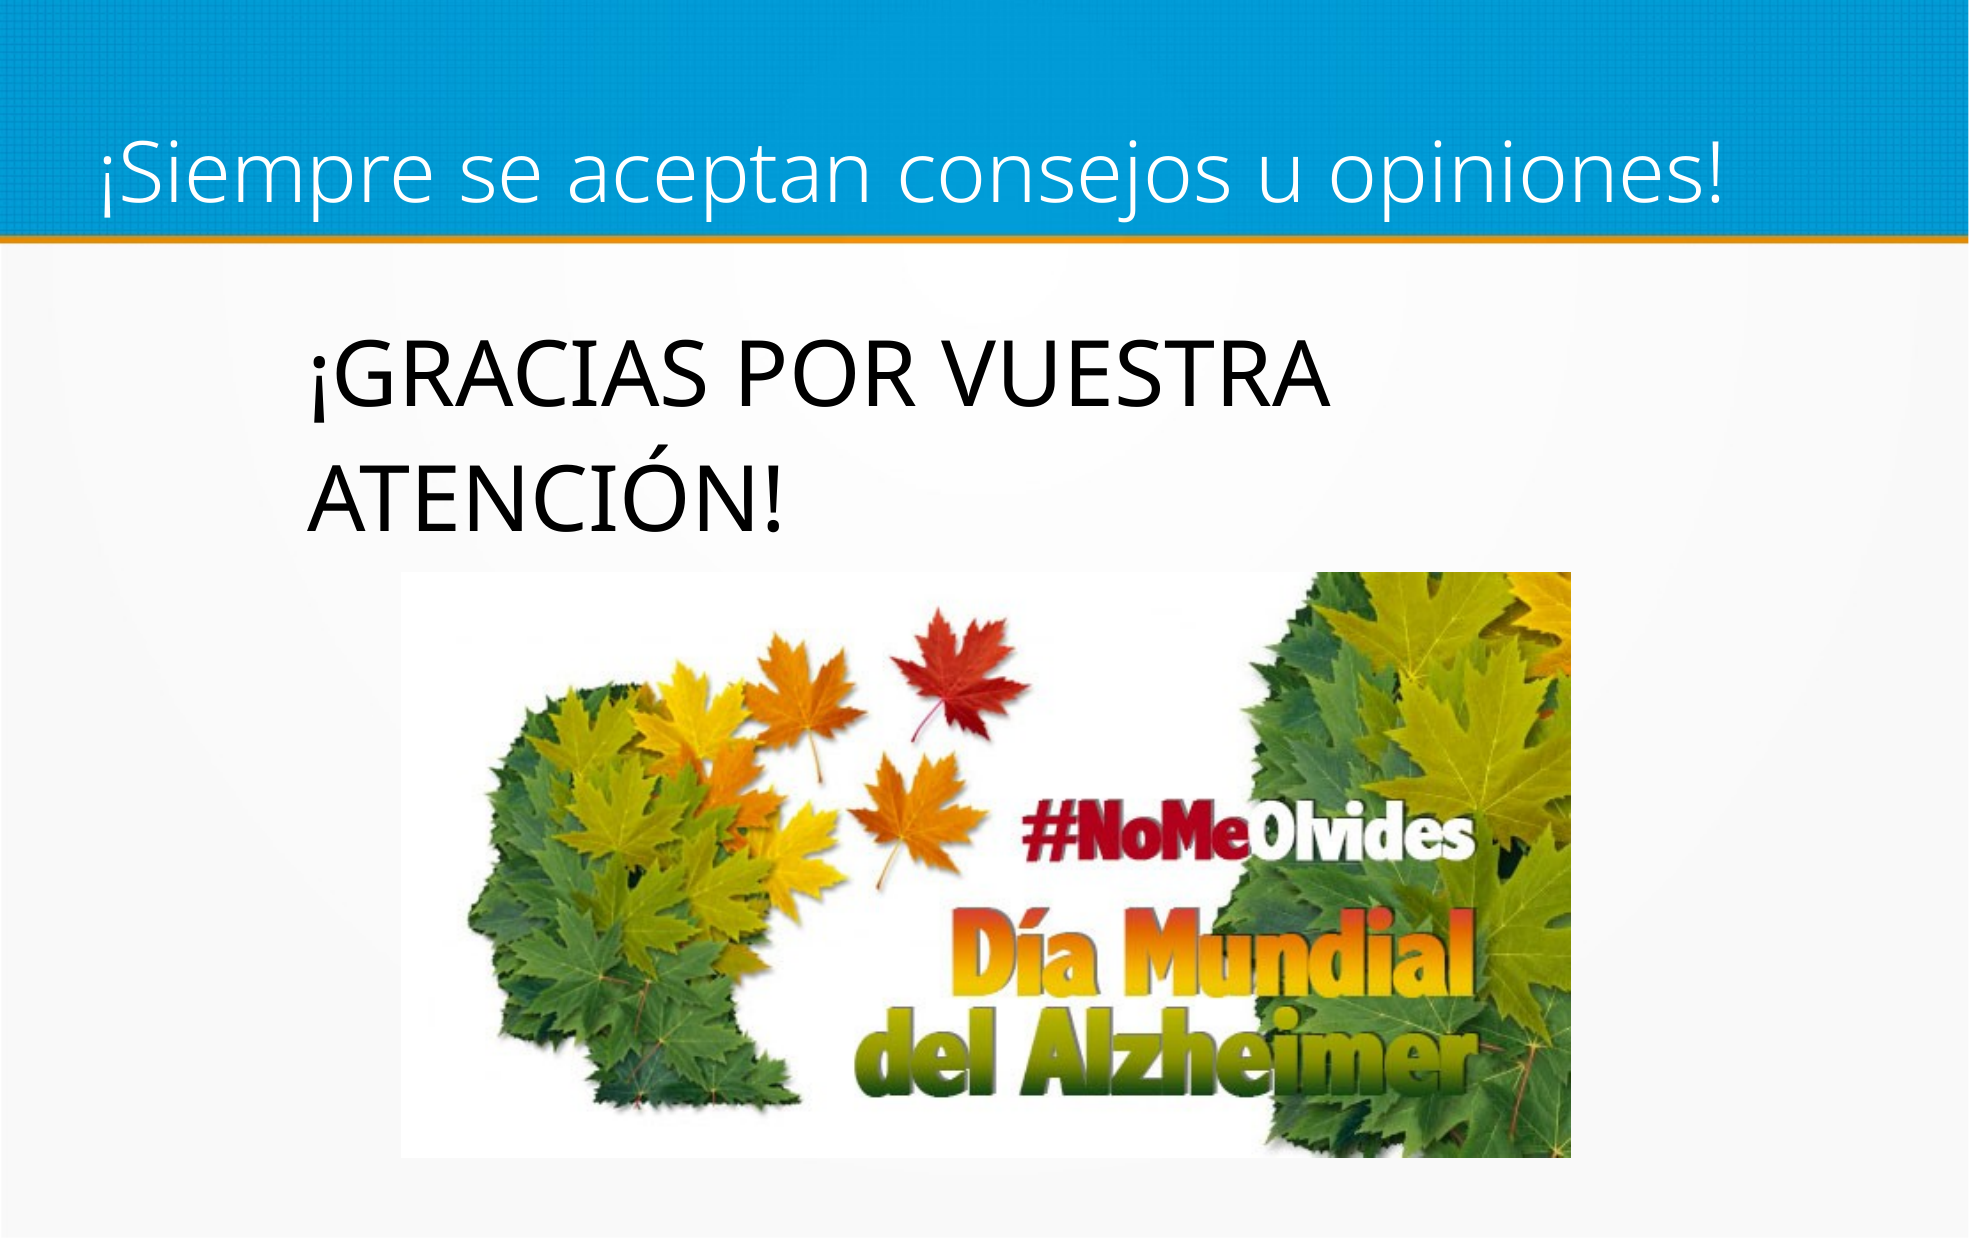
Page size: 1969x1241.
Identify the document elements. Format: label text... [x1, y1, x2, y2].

title ¡Siempre se aceptan consejos u opiniones! [97, 19, 1870, 227]
picture [0, 233, 1969, 1241]
text_box ¡GRACIAS POR VUESTRA ATENCIÓN! [301, 283, 1695, 583]
